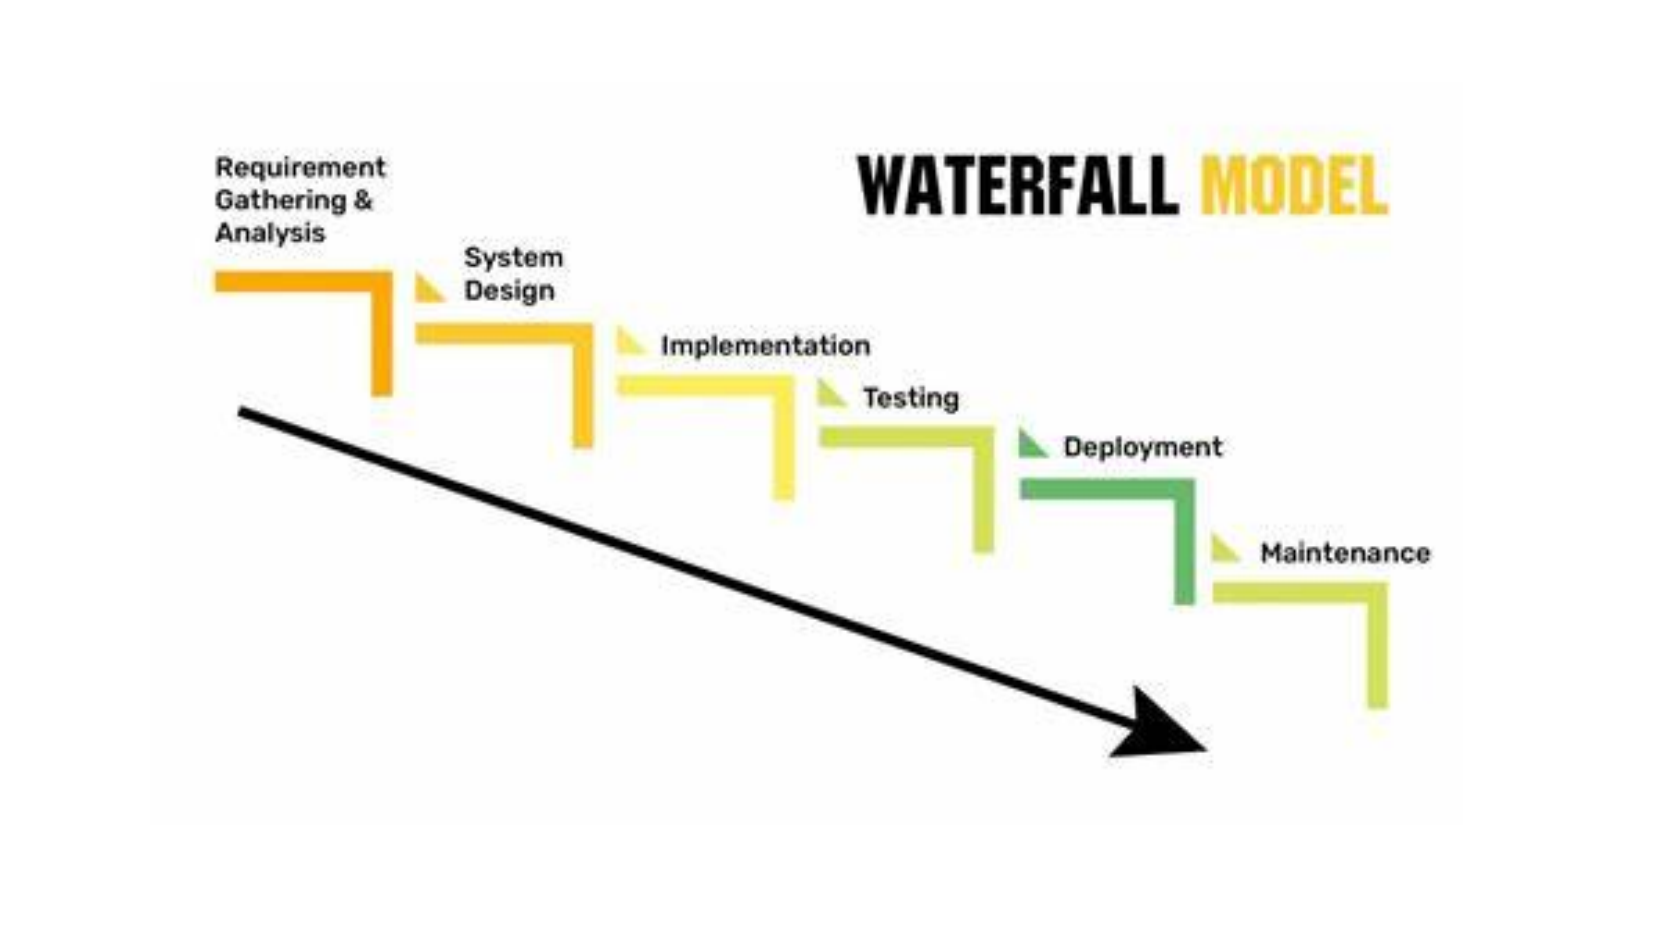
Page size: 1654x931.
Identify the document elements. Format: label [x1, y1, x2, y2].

picture [150, 82, 1463, 826]
